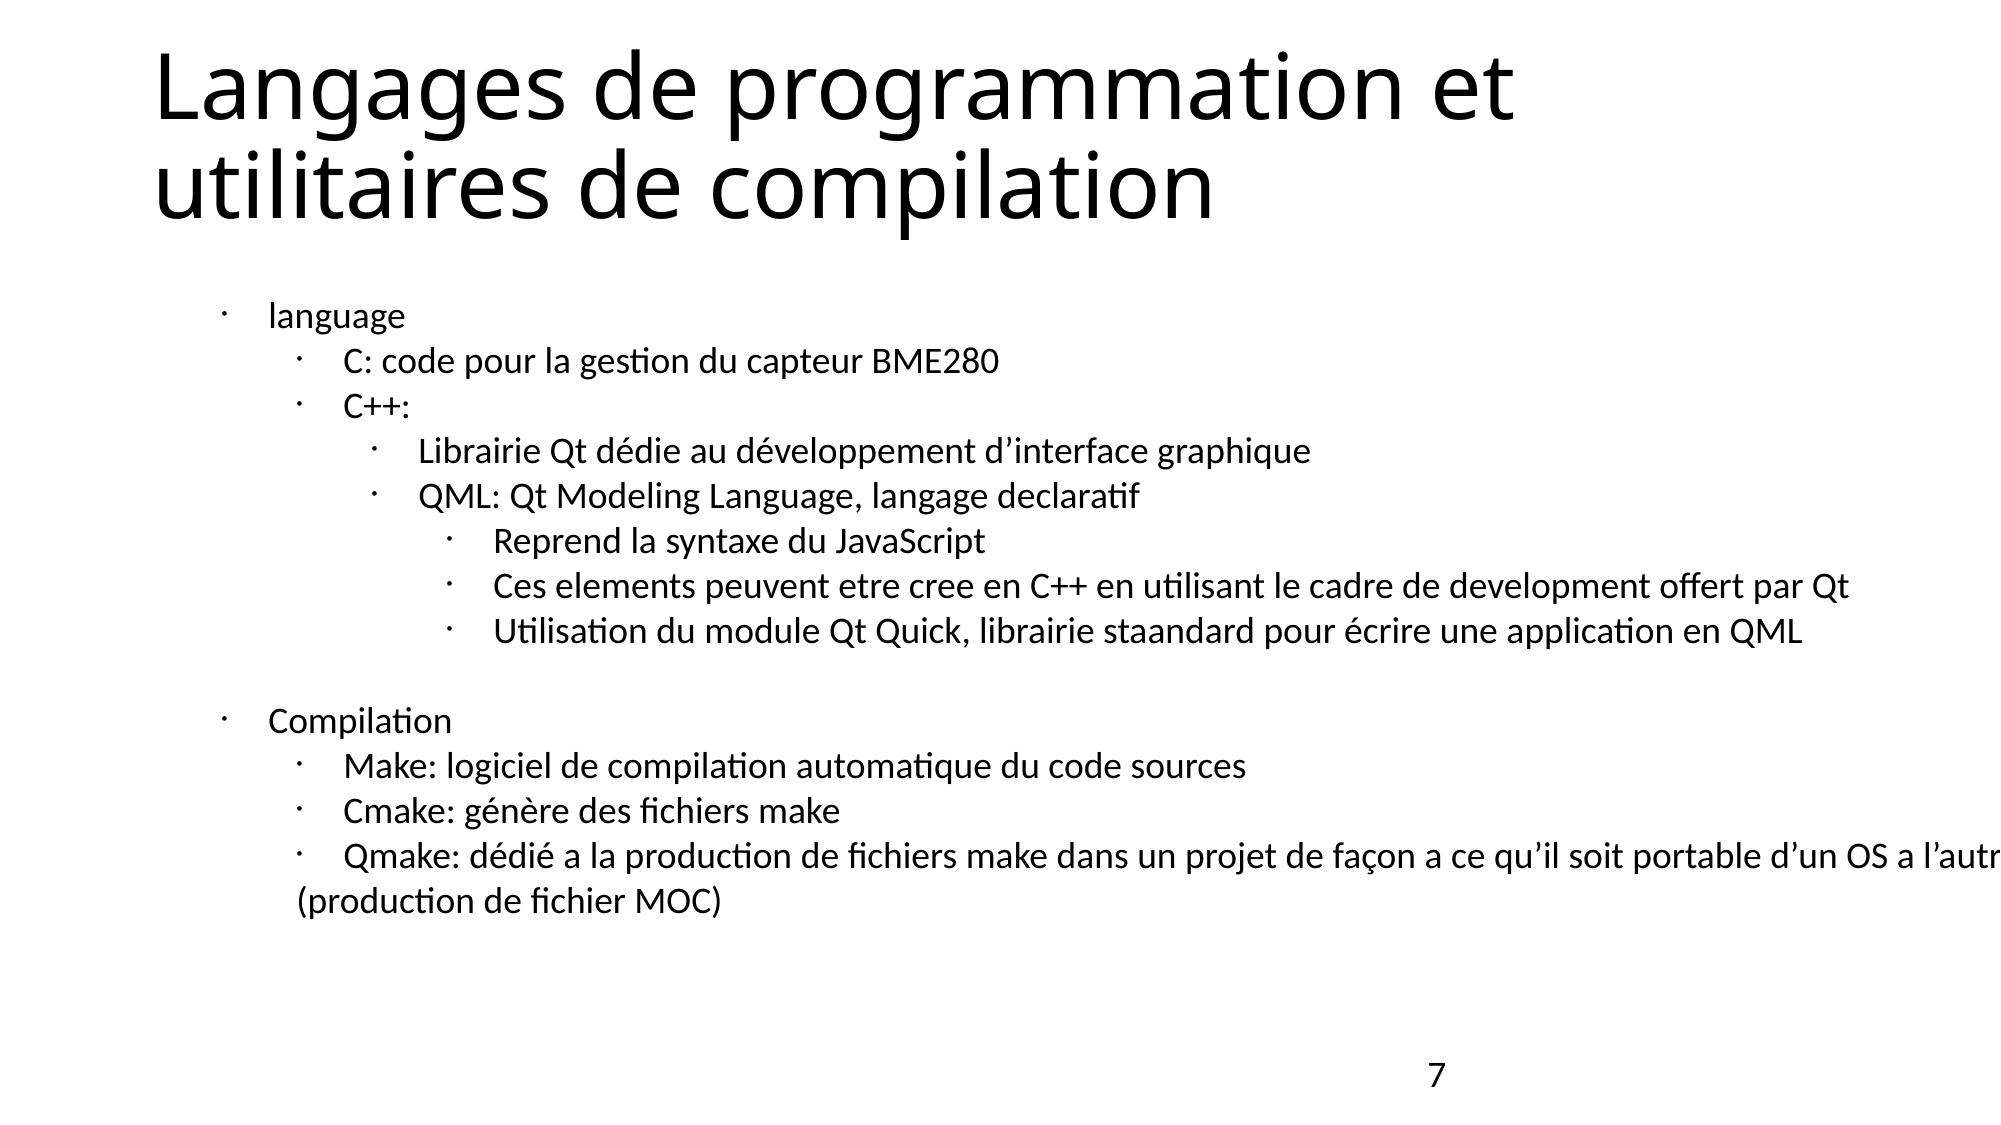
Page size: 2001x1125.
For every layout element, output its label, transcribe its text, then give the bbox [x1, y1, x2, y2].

title Langages de programmation et utilitaires de compilation [137, 32, 1904, 251]
slide_number 16 [1412, 1042, 1863, 1103]
text_box language C: code pour la gestion du capteur BME280 C++: Librairie Qt dédie au développement d’interface graphique QML: Qt Modeling Language, langage declaratif Reprend la syntaxe du JavaScript Ces elements peuvent etre cree en C++ en utilisant le cadre de development offert par Qt Utilisation du module Qt Quick, librairie staandard pour écrire une application en QML Compilation Make: logiciel de compilation automatique du code sources Cmake: génère des fichiers make Qmake: dédié a la production de fichiers make dans un projet de façon a ce qu’il soit portable d’un OS a l’autre (production de fichier MOC) [206, 283, 2000, 974]
